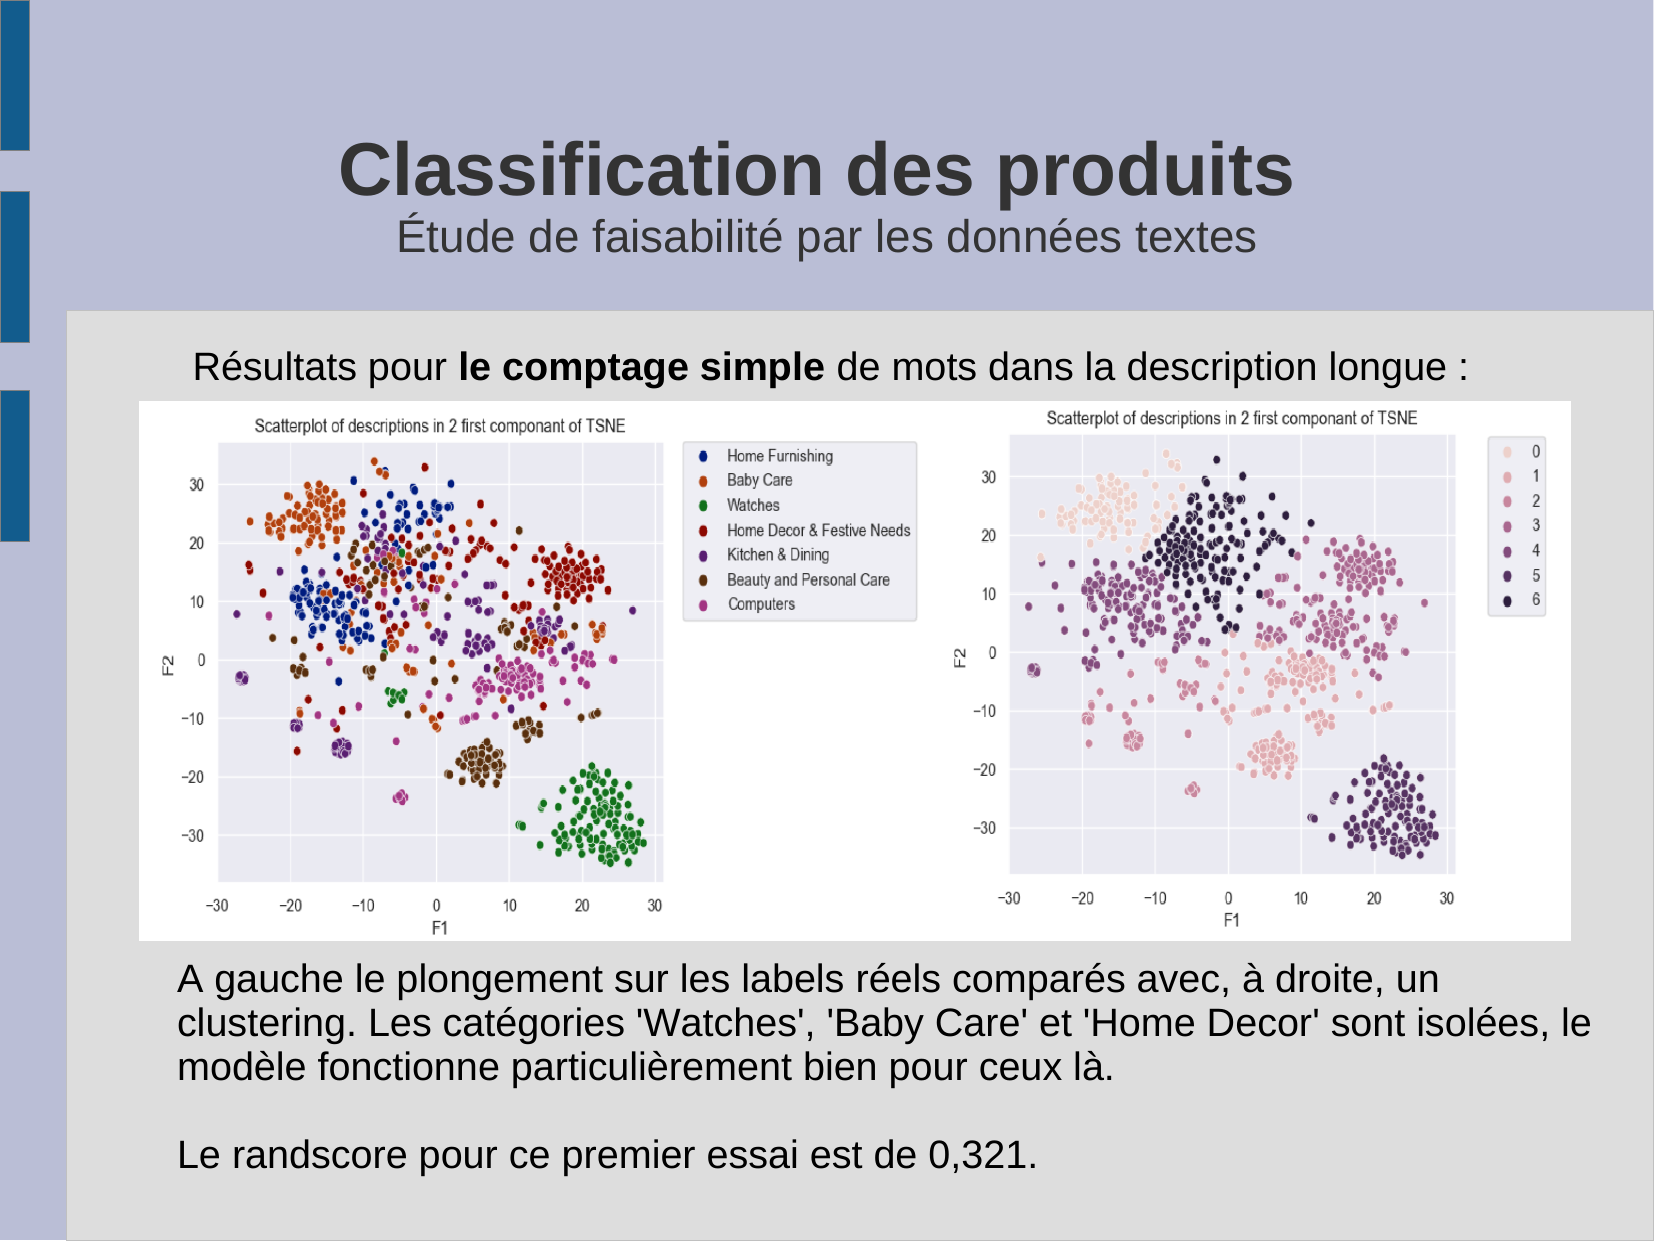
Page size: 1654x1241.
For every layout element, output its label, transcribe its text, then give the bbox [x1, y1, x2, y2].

picture [139, 401, 1571, 941]
list Résultats pour le comptage simple de mots dans la description longue : [121, 344, 1534, 1127]
title Classification des produits Étude de faisabilité par les données textes [121, 91, 1534, 299]
text_box A gauche le plongement sur les labels réels comparés avec, à droite, un clustering. Les catégories 'Watches', 'Baby Care' et 'Home Decor' sont isolées, le modèle fonctionne particulièrement bien pour ceux là. Le randscore pour ce premier essai est de 0,321. [177, 956, 1607, 1177]
